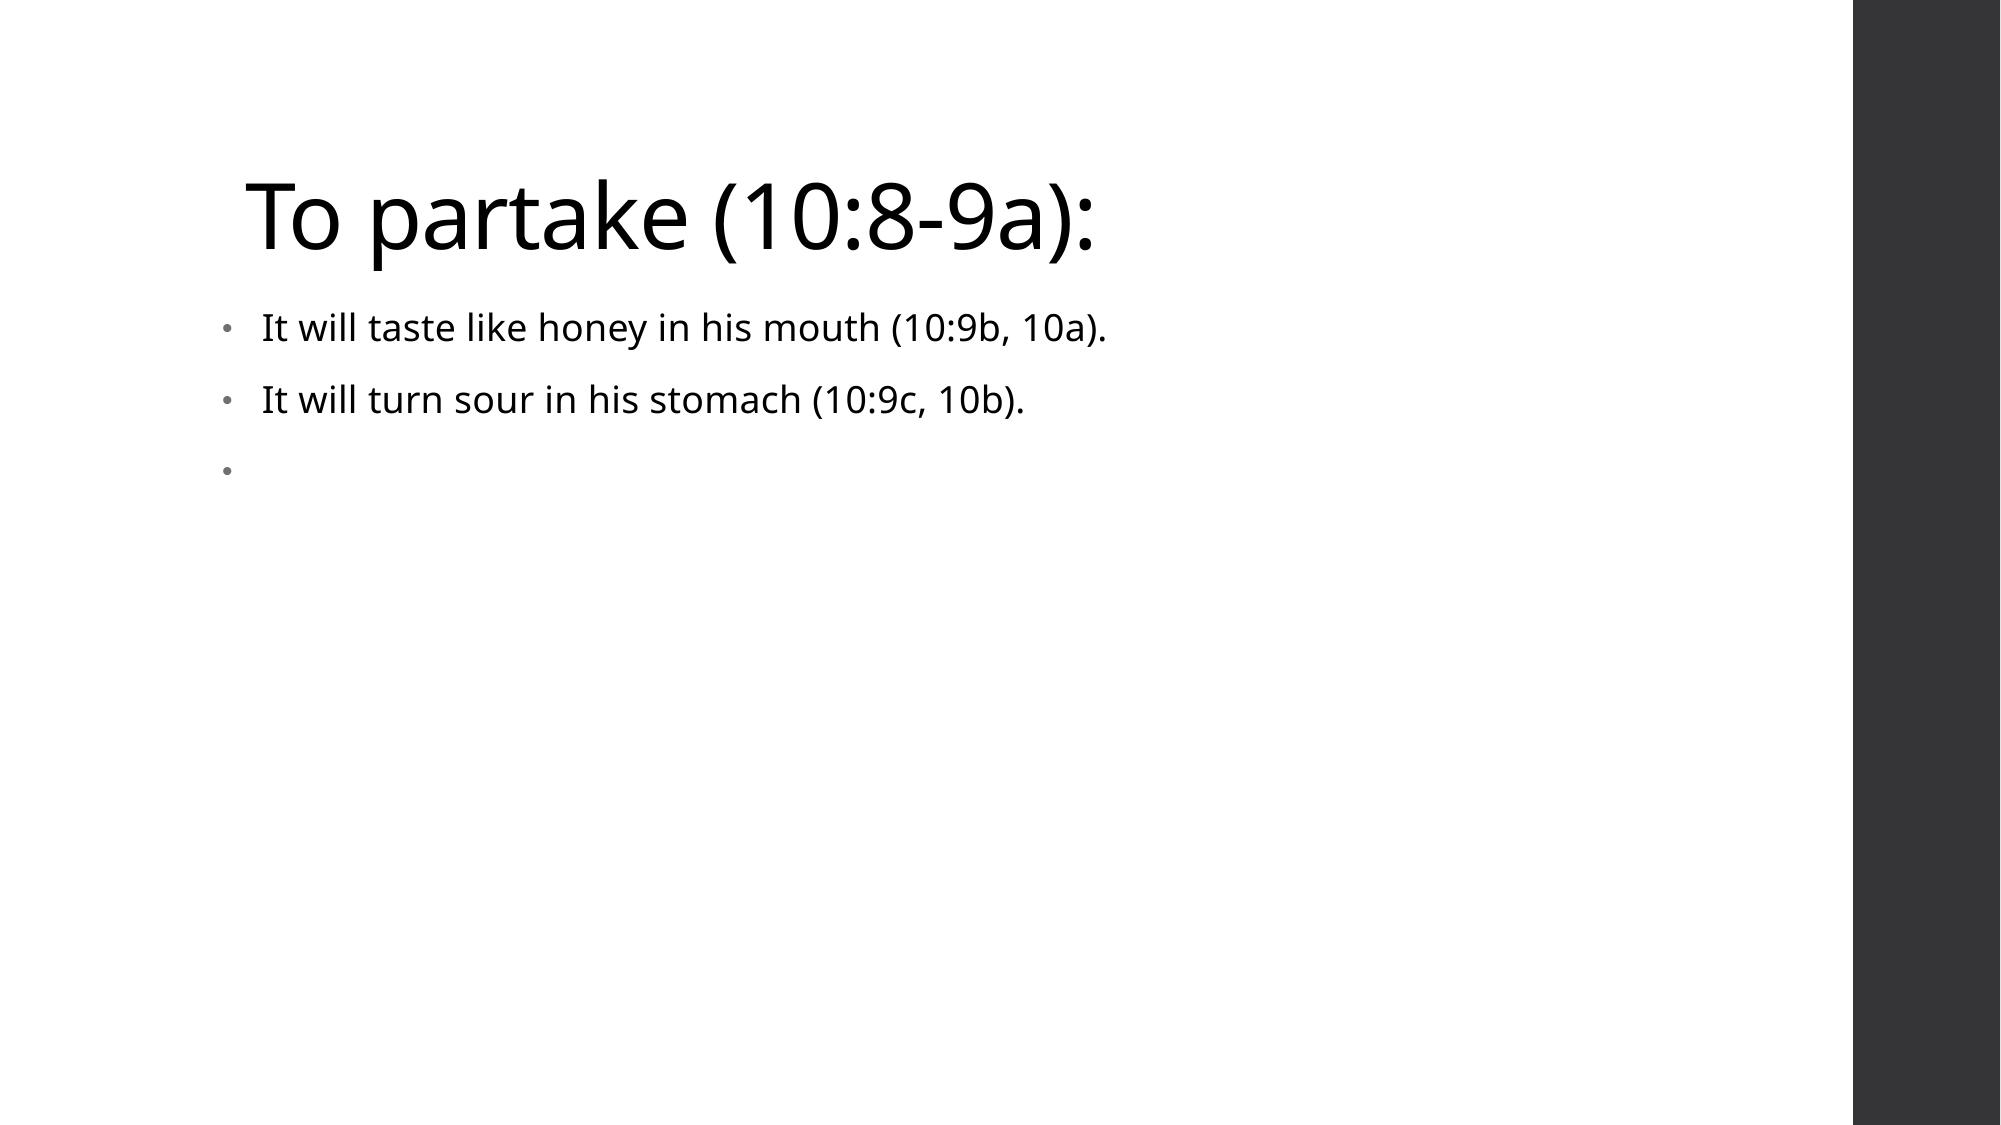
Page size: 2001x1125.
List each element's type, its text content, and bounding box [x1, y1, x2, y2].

list It will taste like honey in his mouth (10:9b, 10a). It will turn sour in his stomach (10:9c, 10b). [206, 299, 1617, 1014]
title To partake (10:8-9a): [206, 60, 1797, 278]
